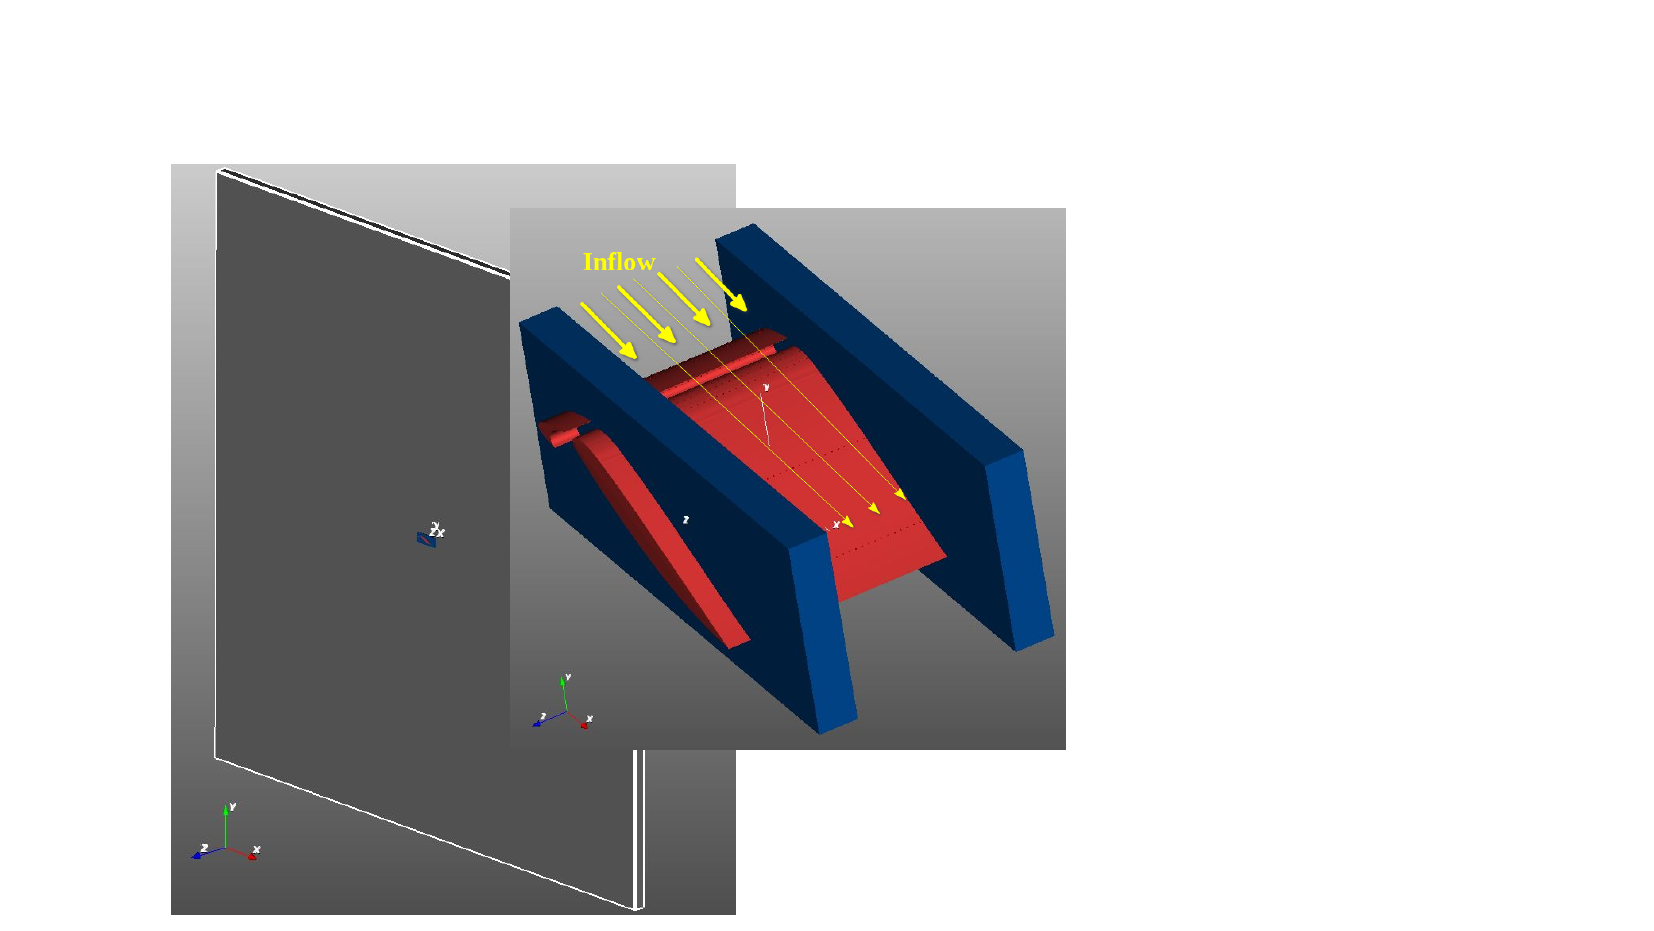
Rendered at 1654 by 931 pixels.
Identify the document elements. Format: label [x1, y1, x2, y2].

picture [171, 164, 1066, 916]
